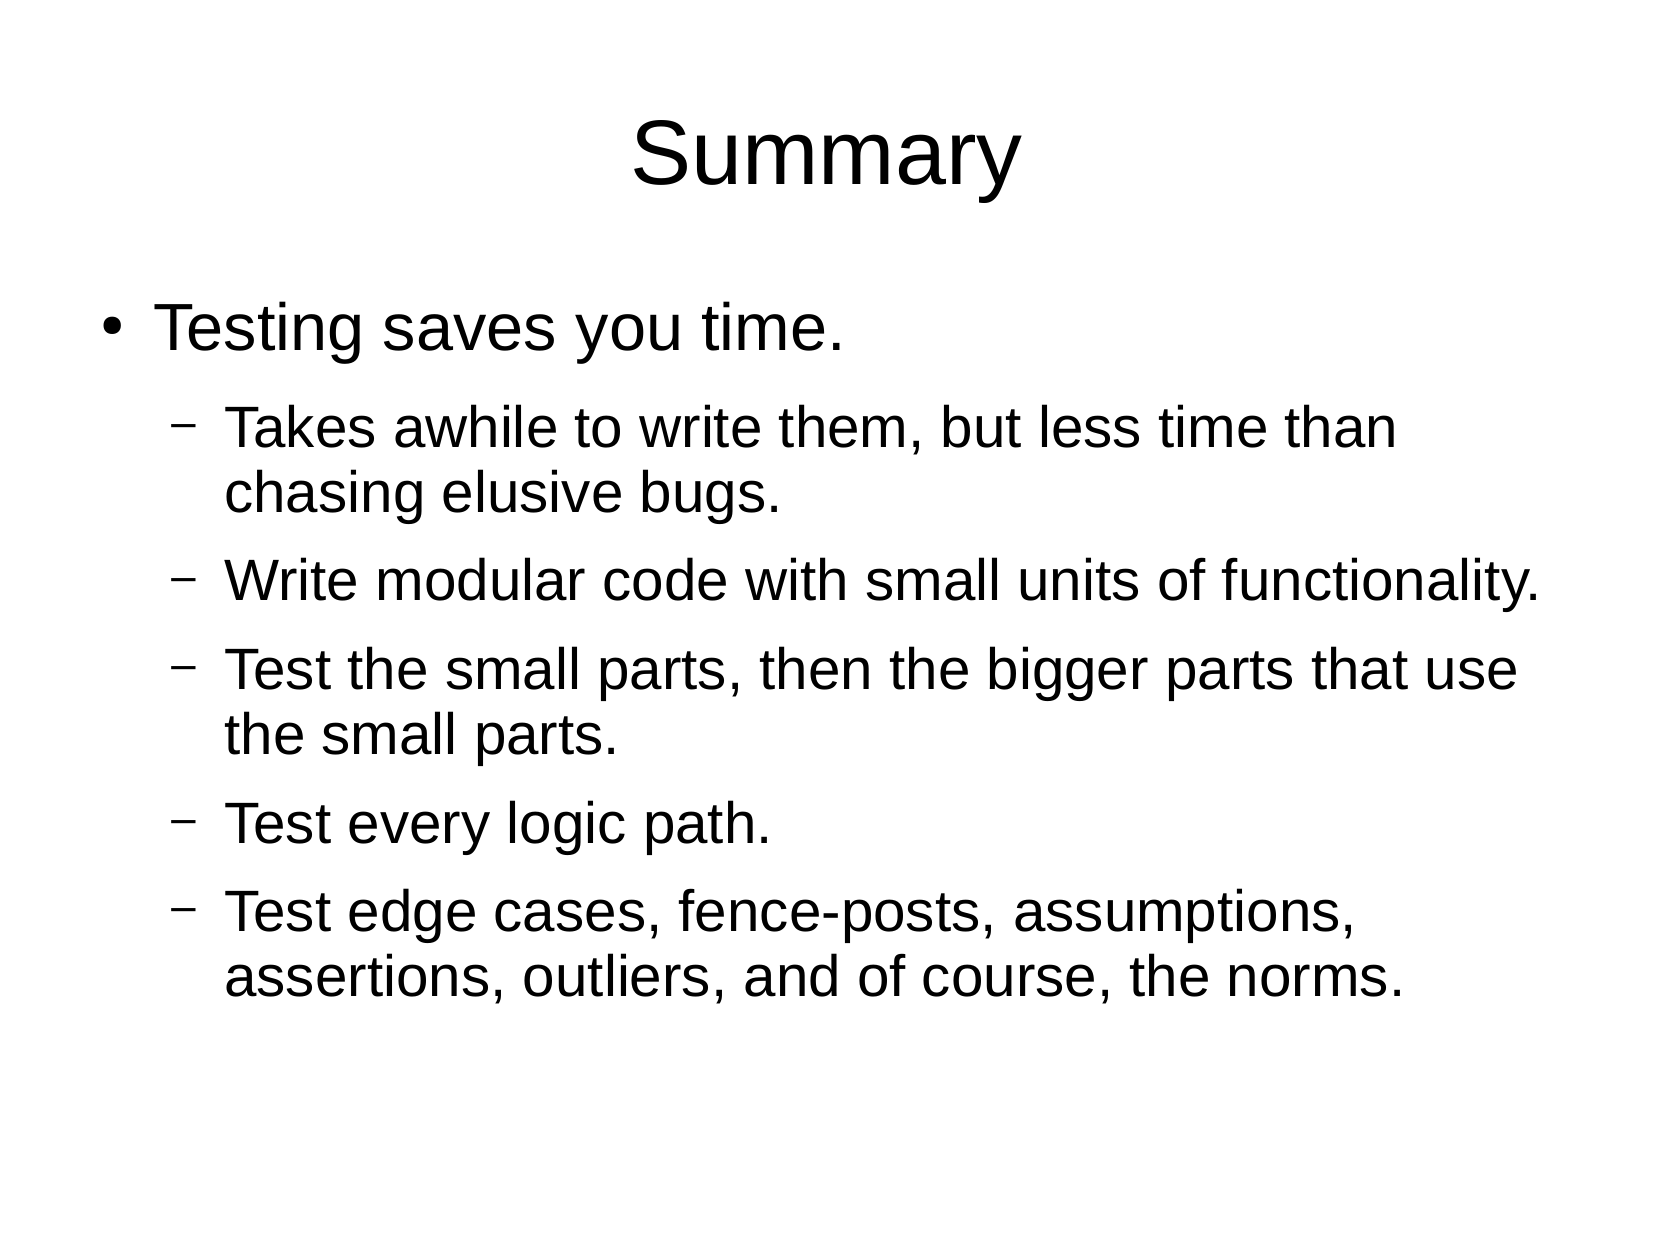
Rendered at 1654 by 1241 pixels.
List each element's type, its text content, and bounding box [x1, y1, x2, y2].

title Summary [82, 49, 1571, 257]
list Testing saves you time. Takes awhile to write them, but less time than chasing elusive bugs. Write modular code with small units of functionality. Test the small parts, then the bigger parts that use the small parts. Test every logic path. Test edge cases, fence-posts, assumptions, assertions, outliers, and of course, the norms. [82, 290, 1571, 1010]
